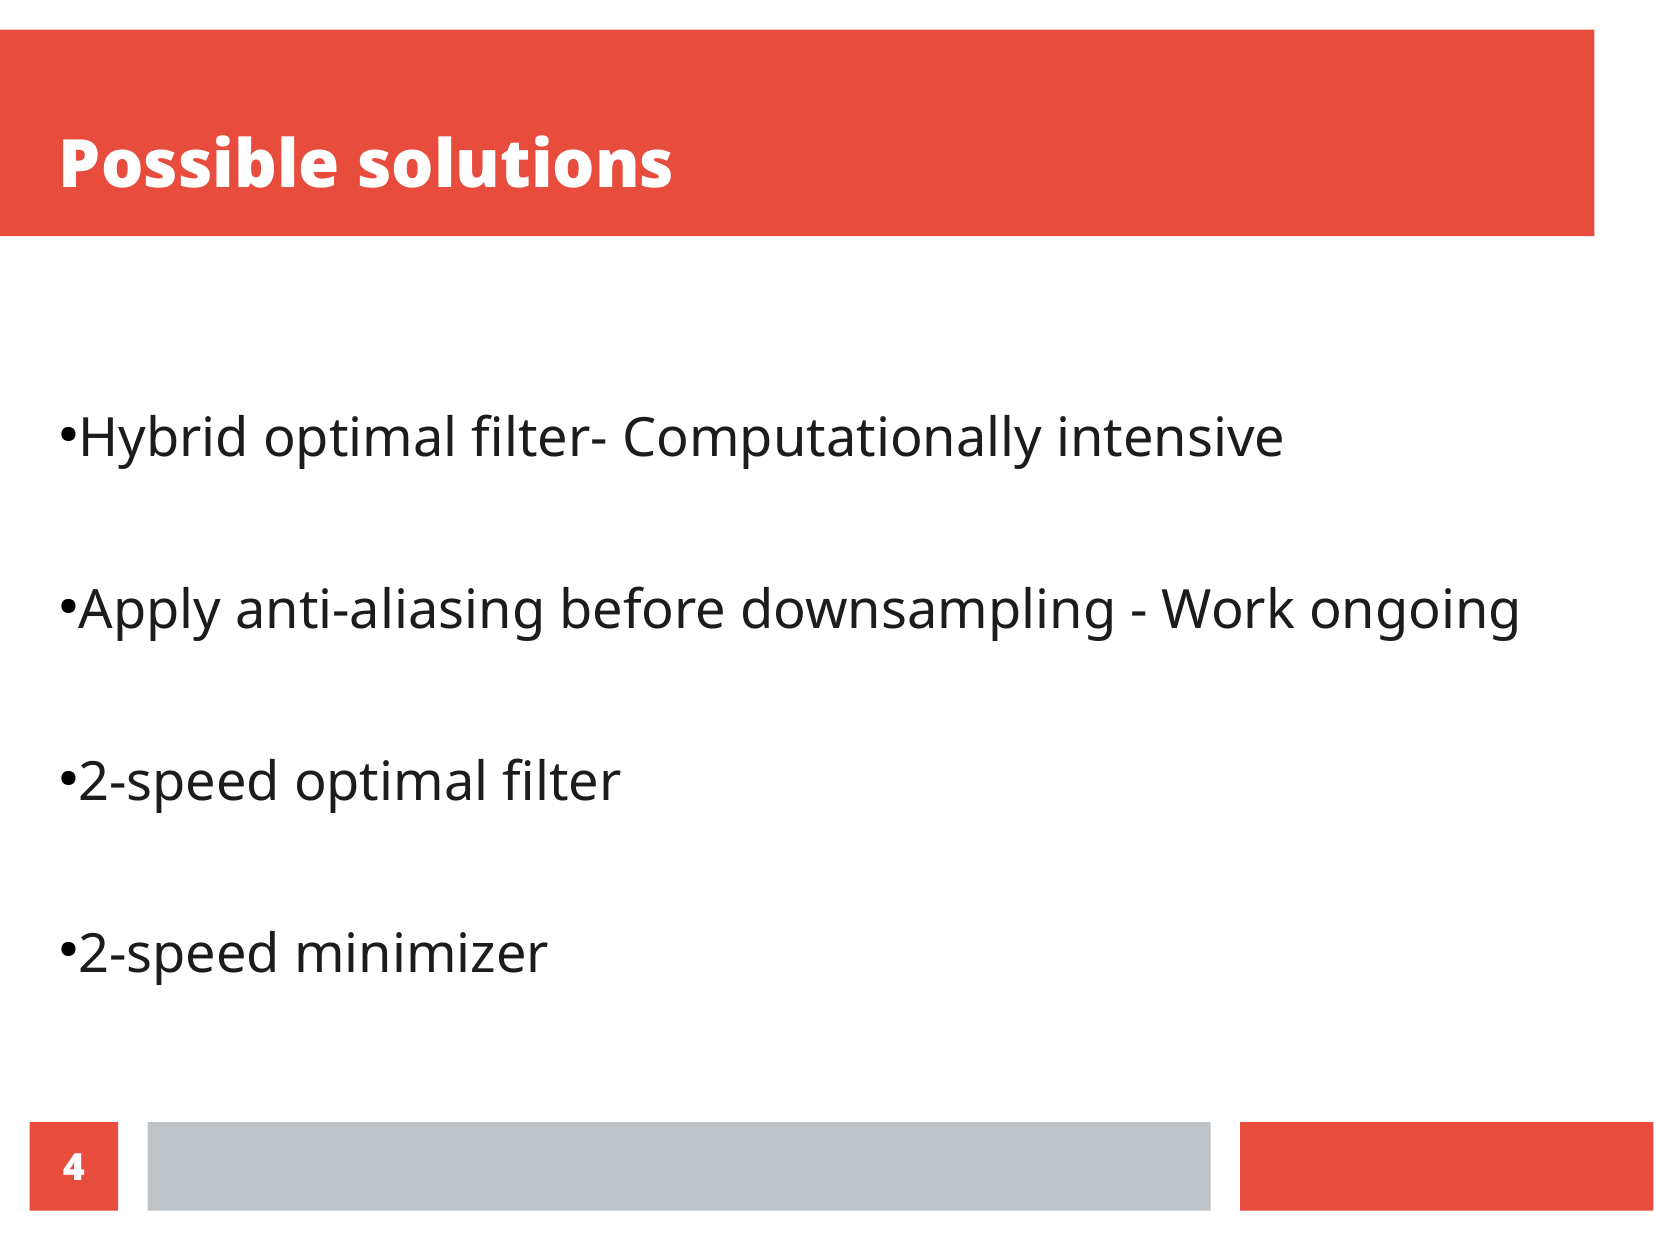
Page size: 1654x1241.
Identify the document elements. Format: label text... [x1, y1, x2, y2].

list Hybrid optimal filter- Computationally intensive Apply anti-aliasing before downsampling - Work ongoing 2-speed optimal filter 2-speed minimizer [59, 324, 1565, 1093]
title Possible solutions [59, 59, 1595, 207]
